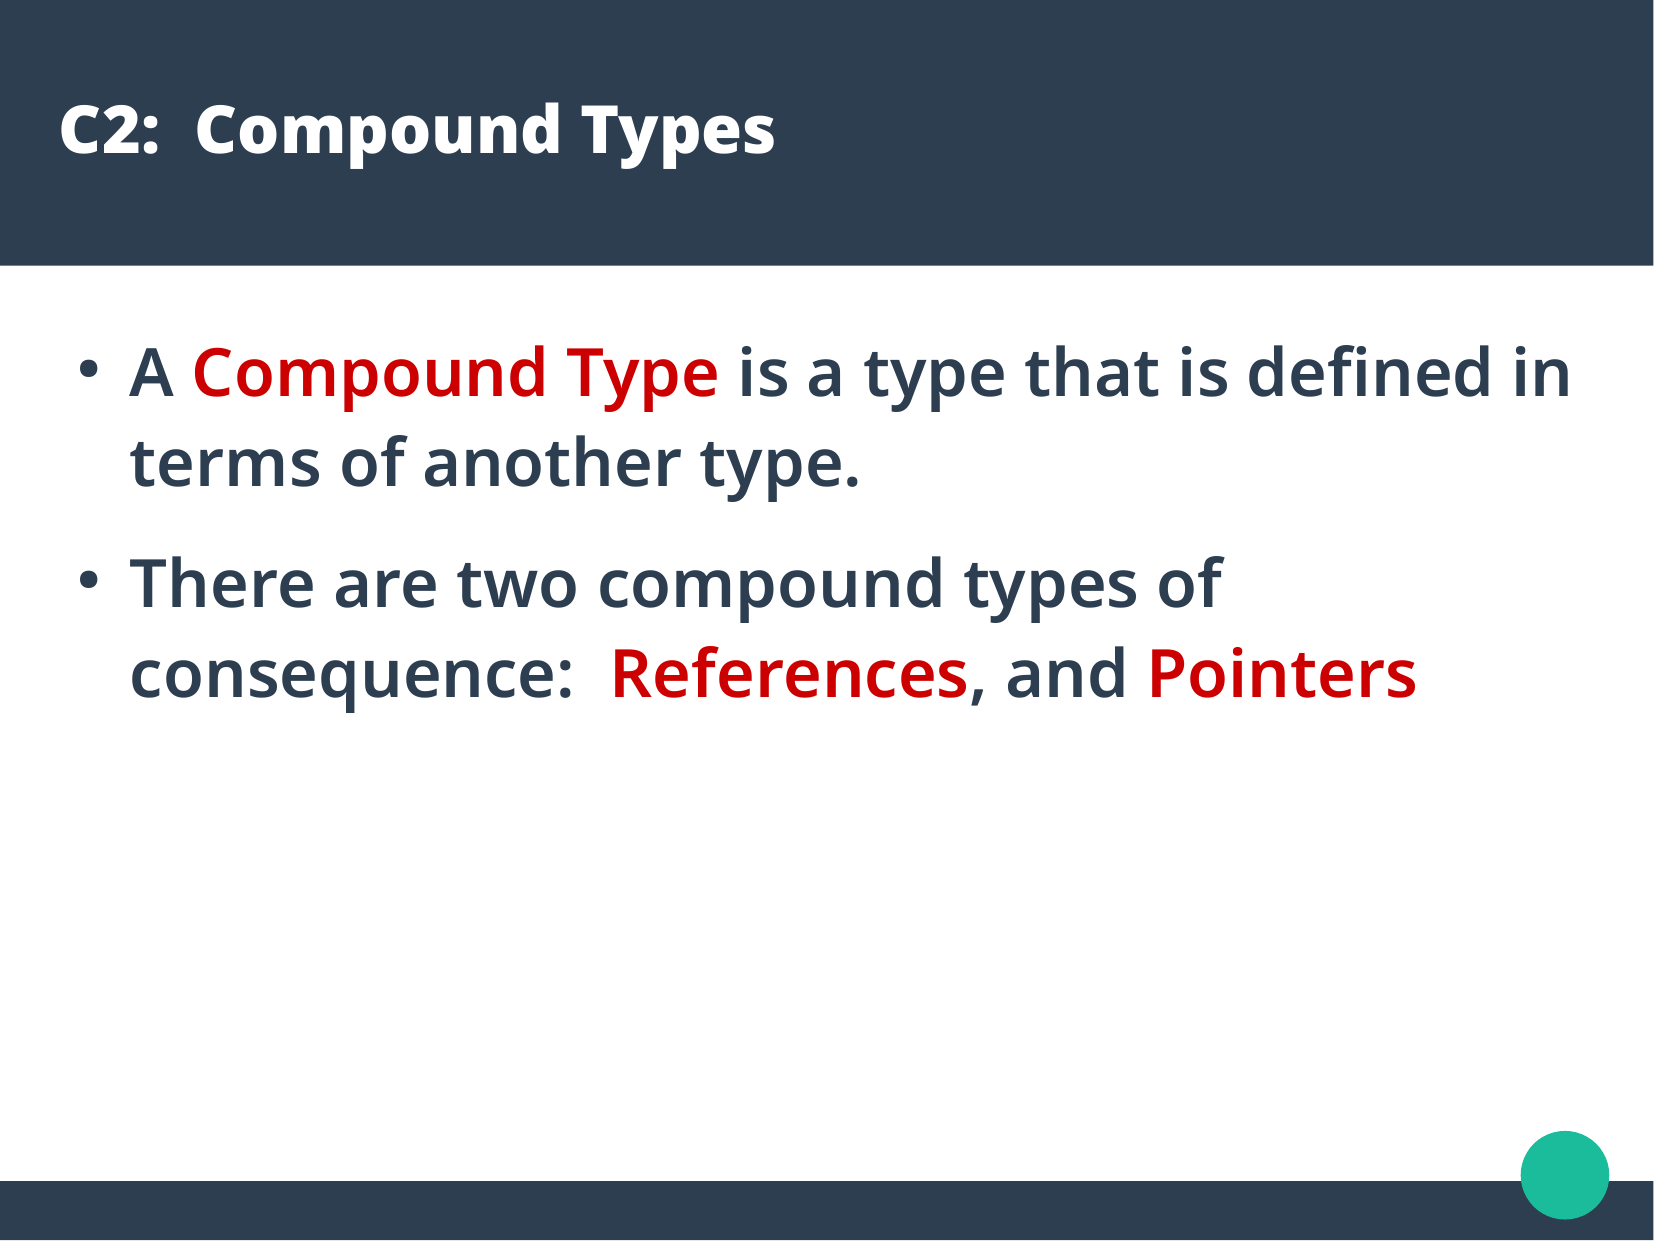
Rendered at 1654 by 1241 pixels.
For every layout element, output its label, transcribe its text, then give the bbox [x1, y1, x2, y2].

title C2: Compound Types [59, 49, 1595, 207]
list A Compound Type is a type that is defined in terms of another type. There are two compound types of consequence: References, and Pointers [59, 324, 1595, 1152]
